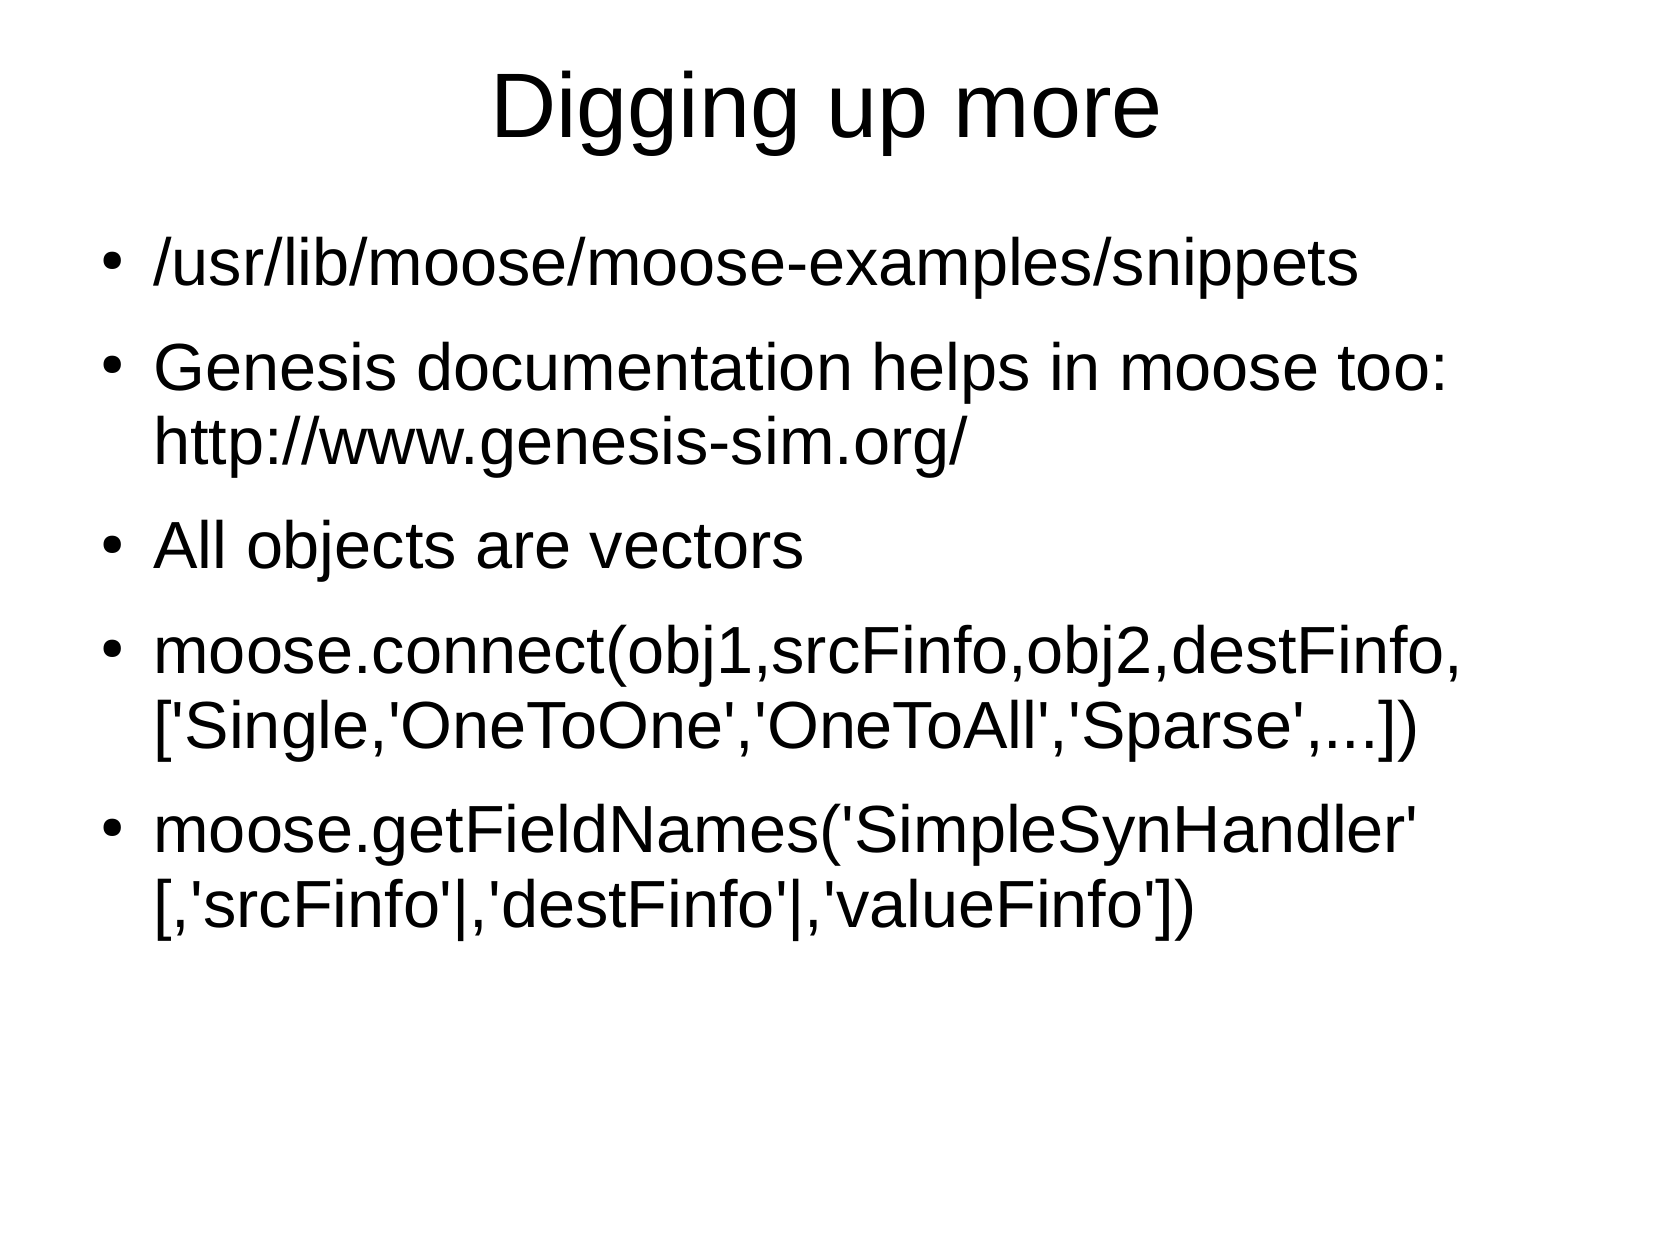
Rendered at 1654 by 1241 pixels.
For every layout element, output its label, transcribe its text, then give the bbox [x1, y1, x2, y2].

list /usr/lib/moose/moose-examples/snippets Genesis documentation helps in moose too: http://www.genesis-sim.org/ All objects are vectors moose.connect(obj1,srcFinfo,obj2,destFinfo, ['Single,'OneToOne','OneToAll','Sparse',...]) moose.getFieldNames('SimpleSynHandler' [,'srcFinfo'|,'destFinfo'|,'valueFinfo']) [82, 225, 1571, 1203]
title Digging up more [82, 2, 1571, 210]
